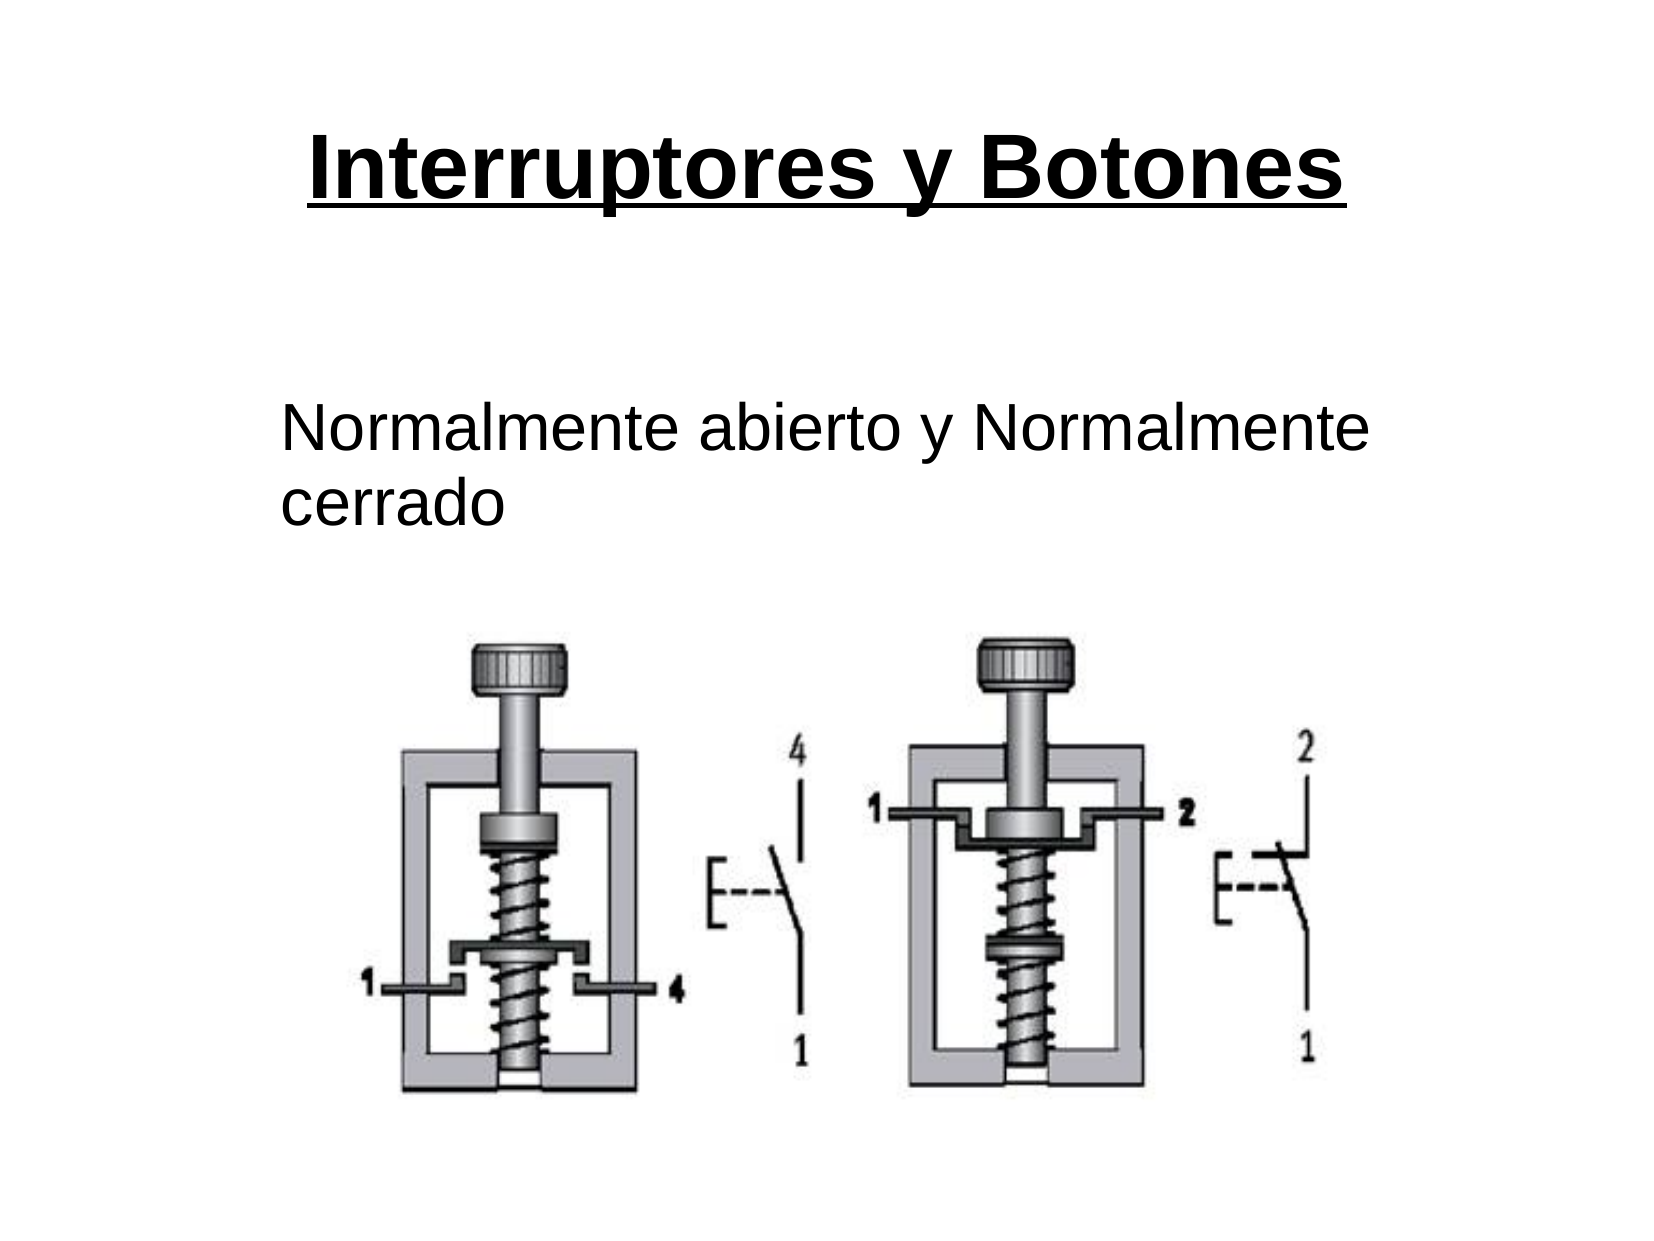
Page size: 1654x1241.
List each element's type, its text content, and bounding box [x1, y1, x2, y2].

title Interruptores y Botones [82, 62, 1571, 271]
list Normalmente abierto y Normalmente cerrado [210, 390, 1411, 1051]
picture [330, 614, 1336, 1116]
